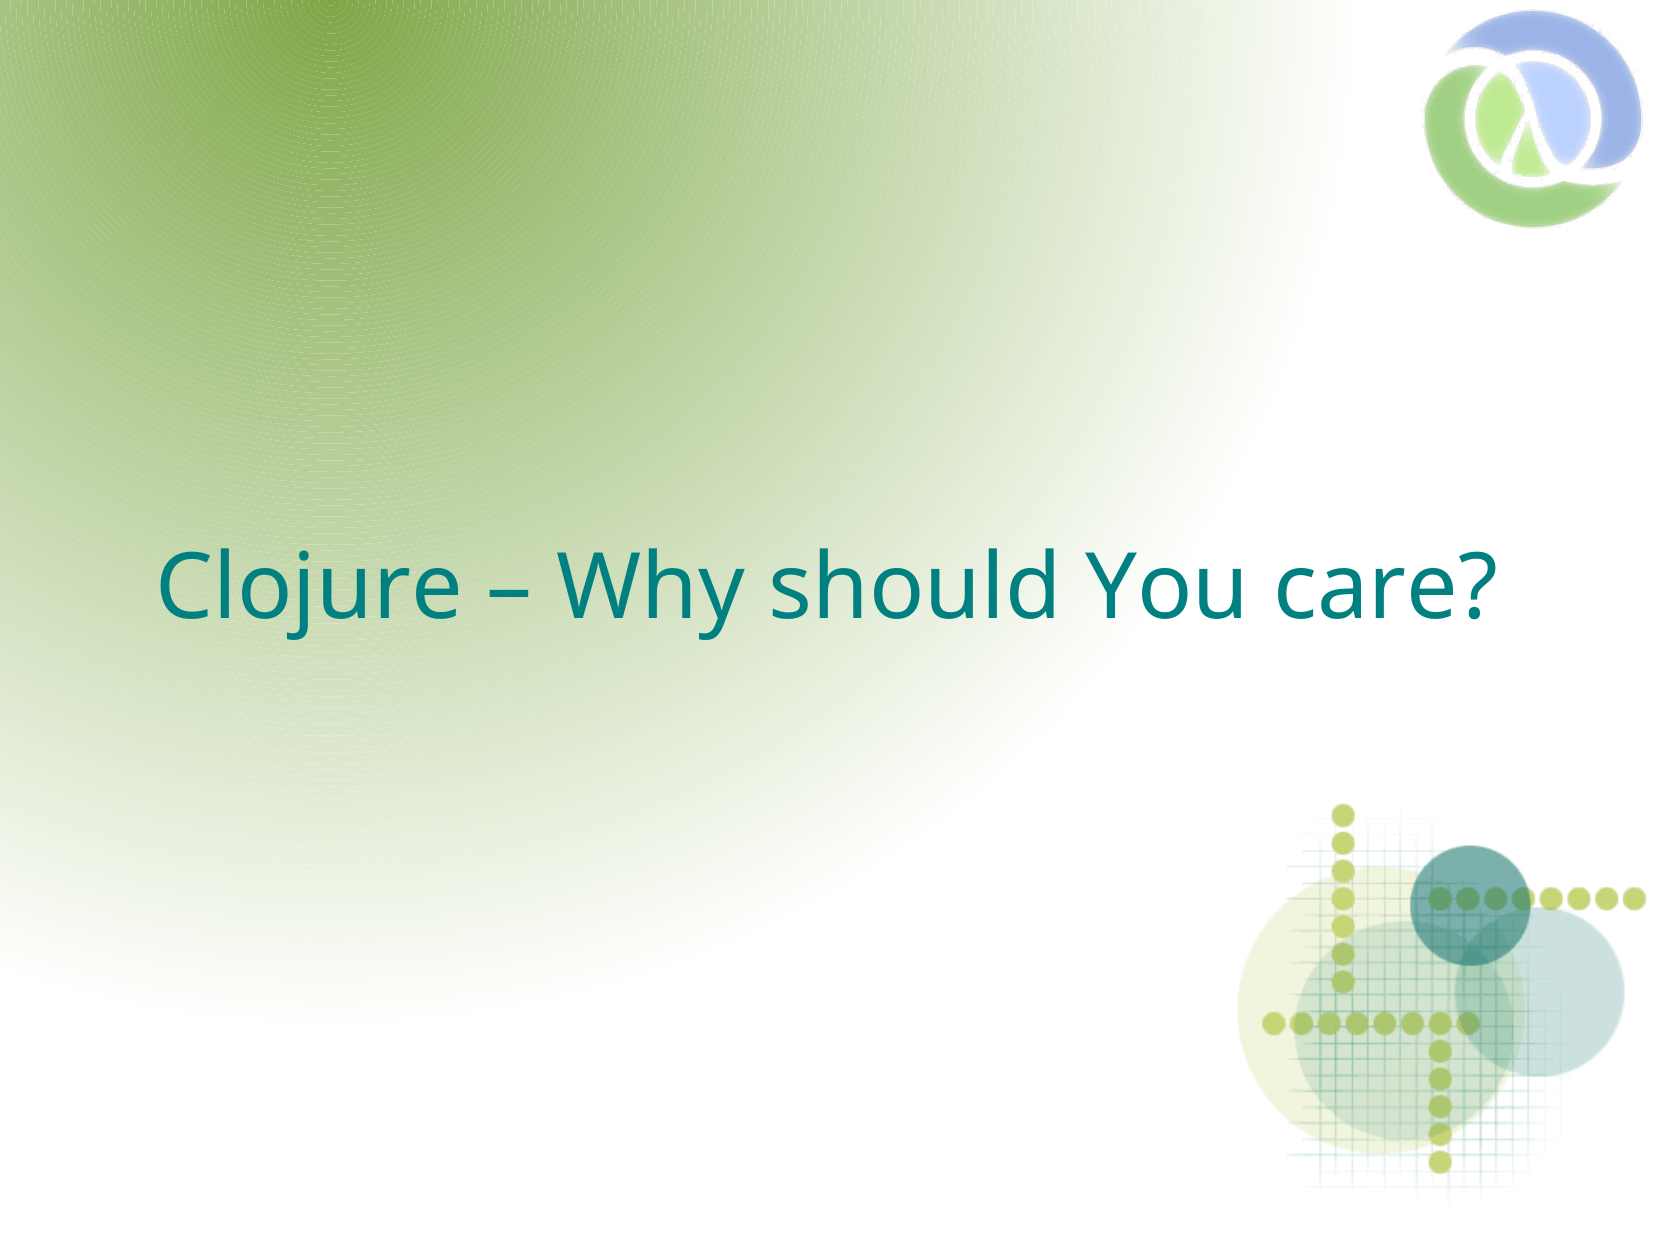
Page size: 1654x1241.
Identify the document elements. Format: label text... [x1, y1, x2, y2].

picture [1224, 792, 1654, 1211]
subtitle Clojure – Why should You care? [121, 102, 1534, 1063]
